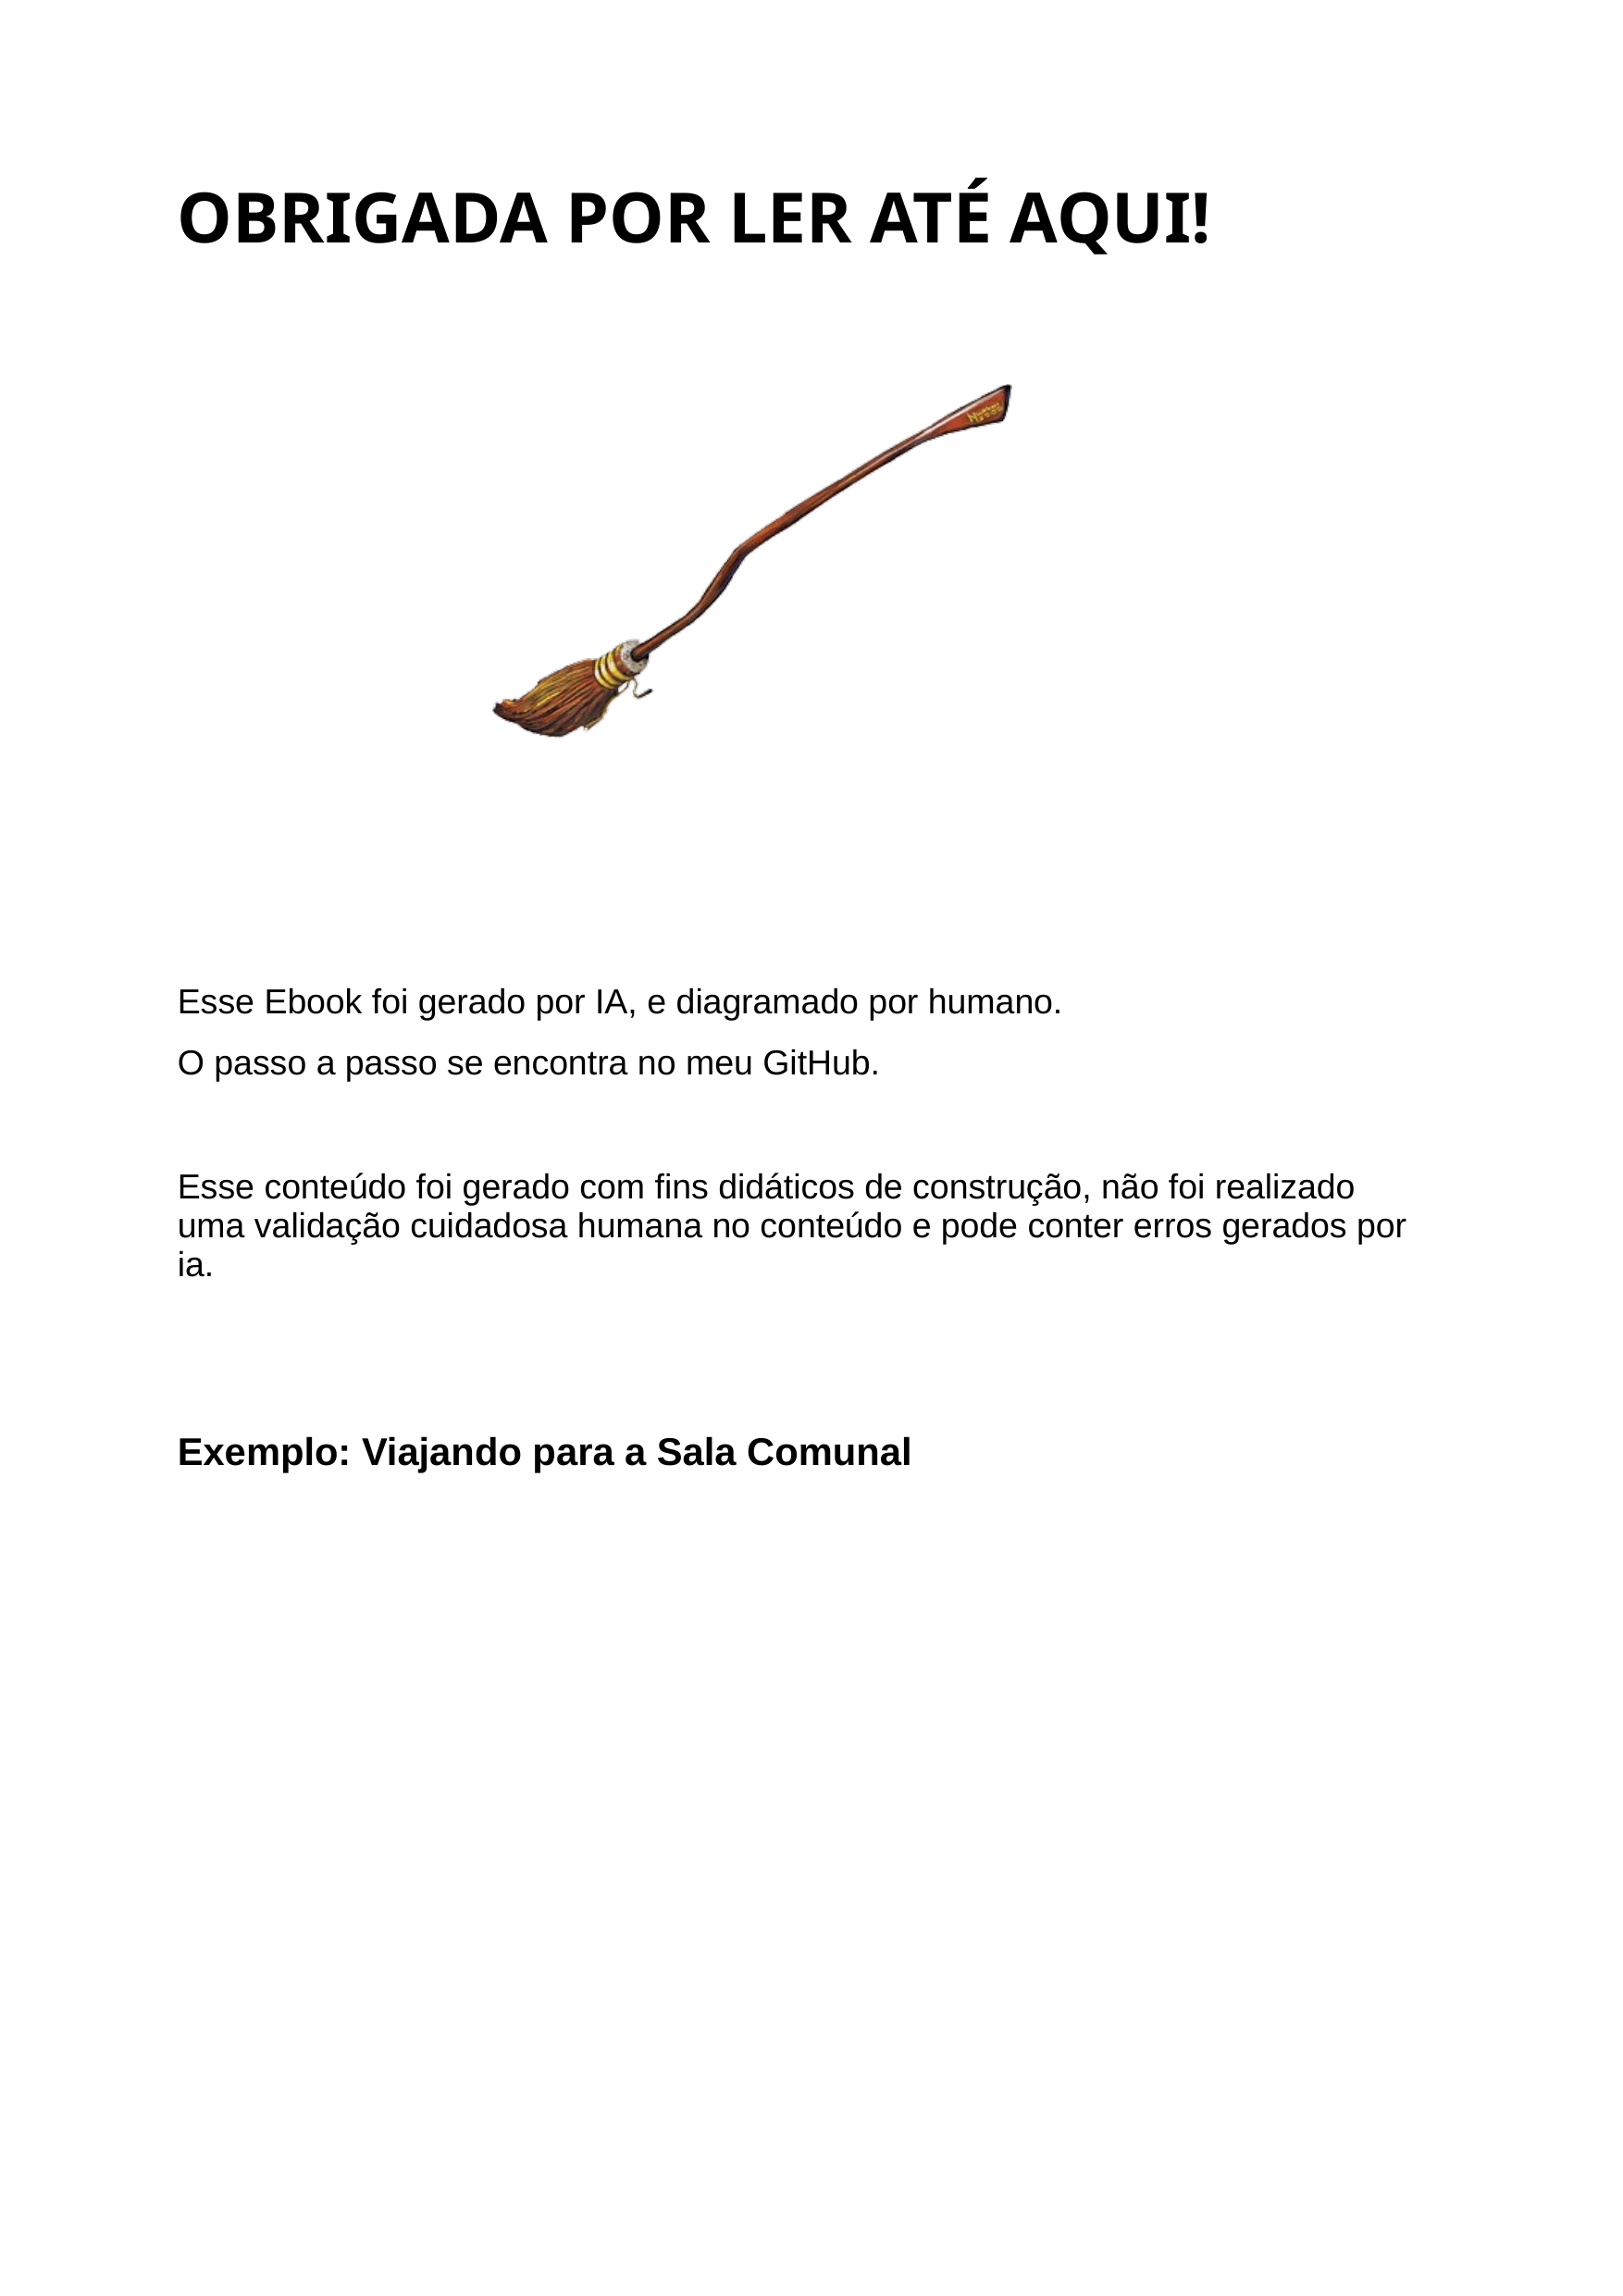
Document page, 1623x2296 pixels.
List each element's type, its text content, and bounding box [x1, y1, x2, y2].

text_box Esse Ebook foi gerado por IA, e diagramado por humano. O passo a passo se encontra no meu GitHub. Esse conteúdo foi gerado com fins didáticos de construção, não foi realizado uma validação cuidadosa humana no conteúdo e pode conter erros gerados por ia. Exemplo: Viajando para a Sala Comunal [164, 974, 1421, 1539]
picture [491, 384, 1012, 738]
text_box OBRIGADA POR LER ATÉ AQUI! [164, 161, 1589, 438]
